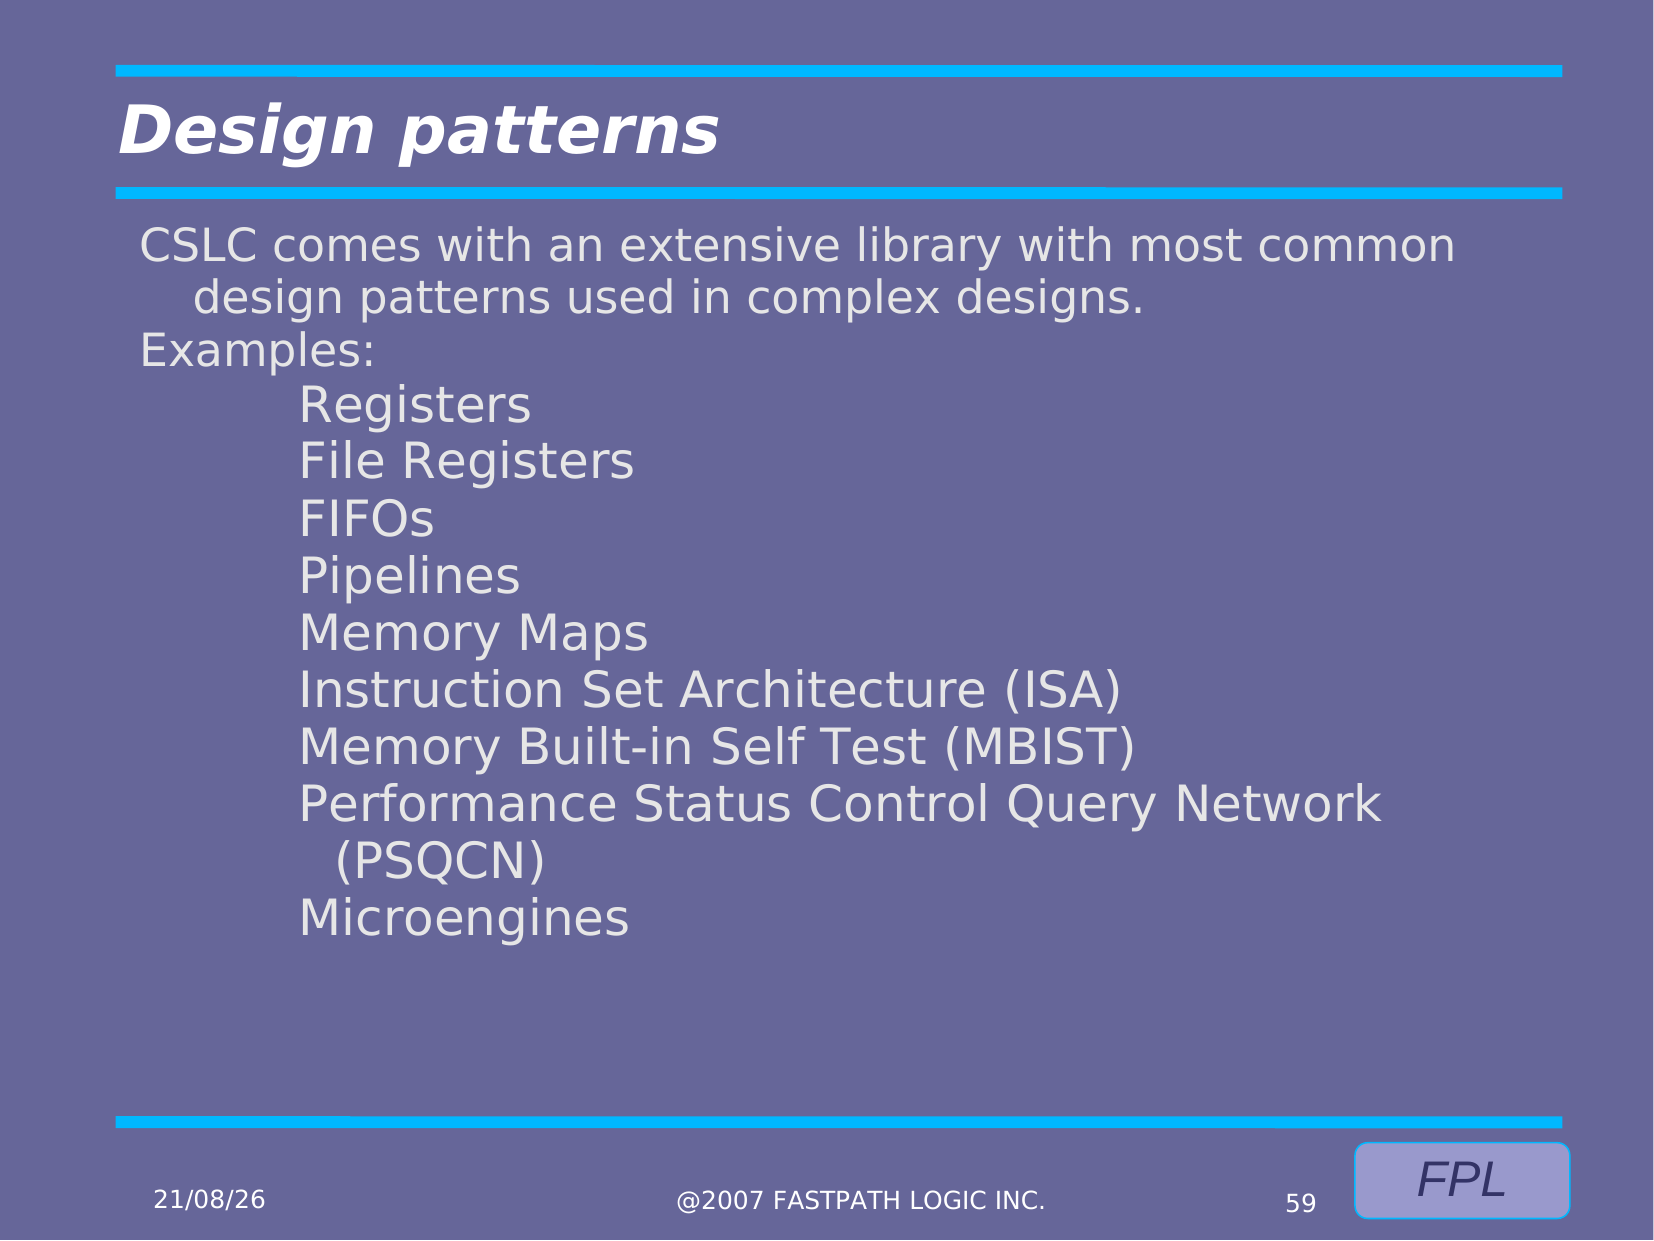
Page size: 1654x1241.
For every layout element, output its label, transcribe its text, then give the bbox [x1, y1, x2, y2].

title Design patterns [118, 41, 1531, 220]
list CSLC comes with an extensive library with most common design patterns used in complex designs. Examples: Registers File Registers FIFOs Pipelines Memory Maps Instruction Set Architecture (ISA)‏ Memory Built-in Self Test (MBIST)‏ Performance Status Control Query Network (PSQCN)‏ Microengines [121, 219, 1561, 1133]
